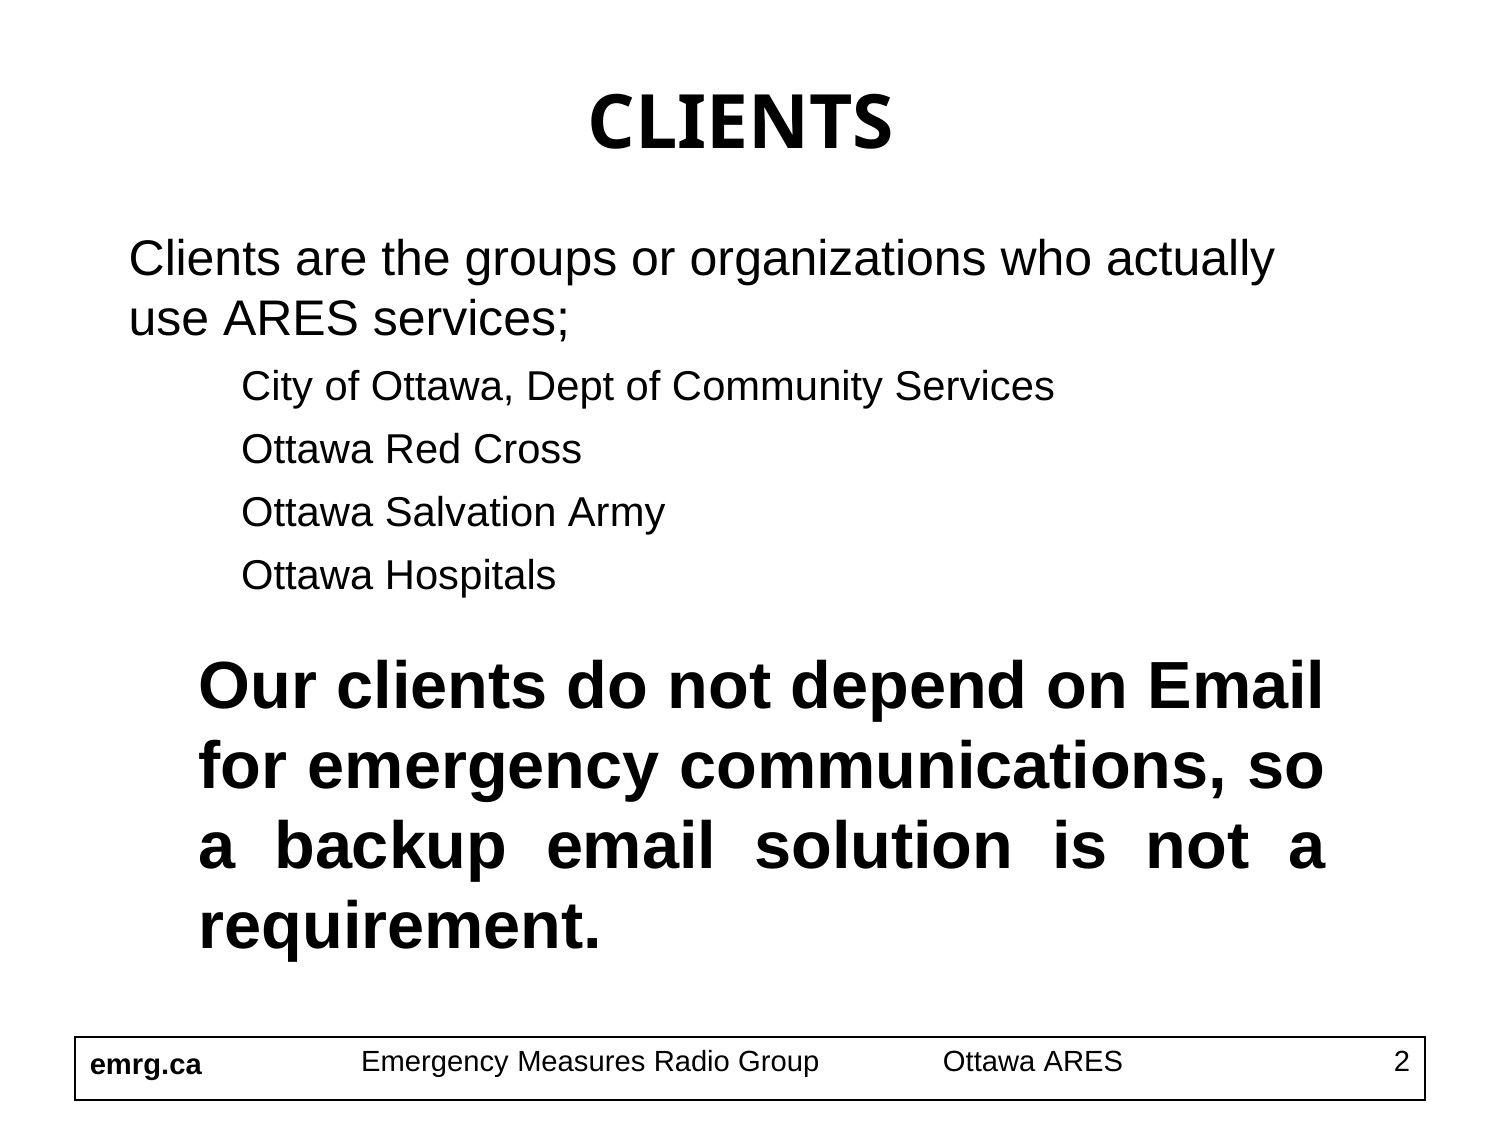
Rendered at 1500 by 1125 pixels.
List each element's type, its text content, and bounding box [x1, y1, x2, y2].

text_box Clients are the groups or organizations who actually use ARES services; City of Ottawa, Dept of Community Services Ottawa Red Cross Ottawa Salvation Army Ottawa Hospitals [113, 217, 1376, 606]
text_box CLIENTS [572, 65, 910, 172]
text_box Our clients do not depend on Email for emergency communications, so a backup email solution is not a requirement. [168, 619, 1357, 985]
